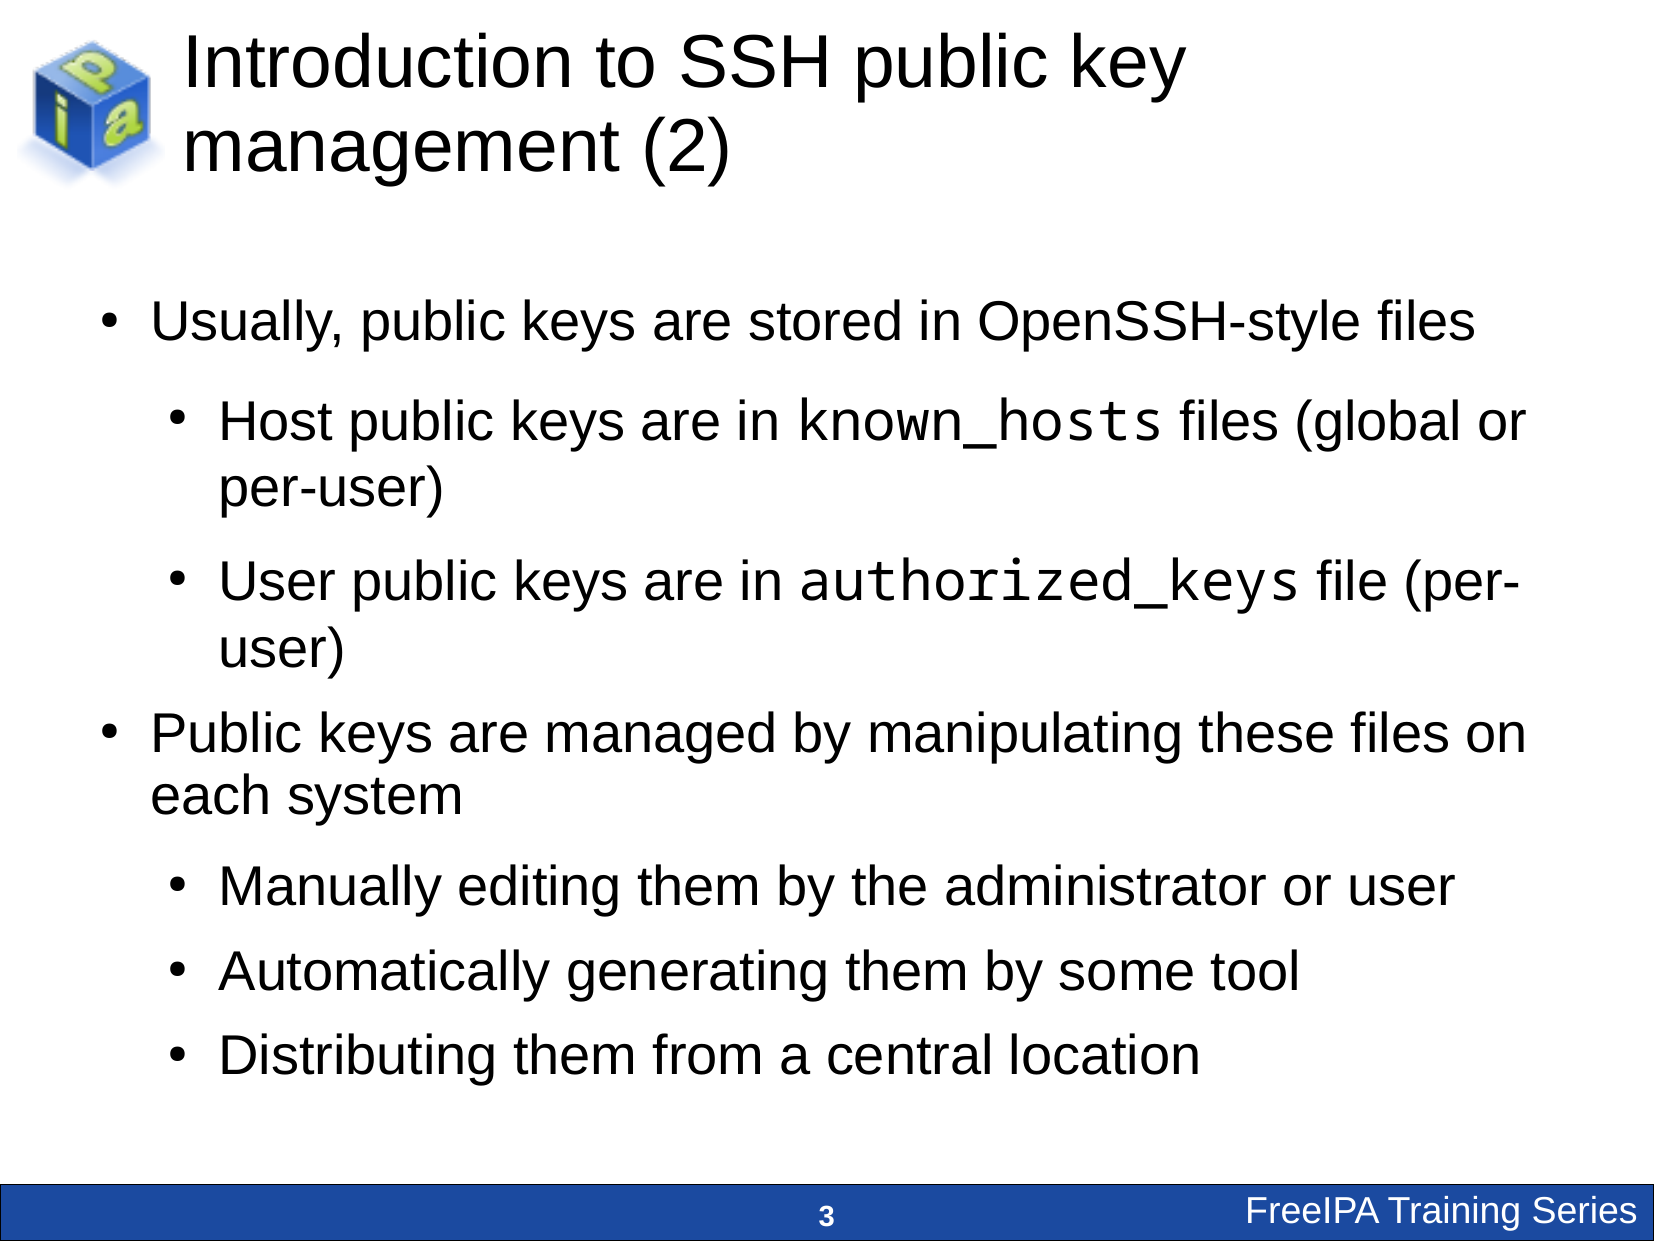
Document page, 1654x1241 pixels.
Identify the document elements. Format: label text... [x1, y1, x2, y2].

title Introduction to SSH public key management (2) [182, 19, 1579, 188]
list Usually, public keys are stored in OpenSSH-style files Host public keys are in known_hosts files (global or per-user) User public keys are in authorized_keys file (per-user) Public keys are managed by manipulating these files on each system Manually editing them by the administrator or user Automatically generating them by some tool Distributing them from a central location [82, 290, 1571, 1095]
picture [17, 34, 165, 193]
